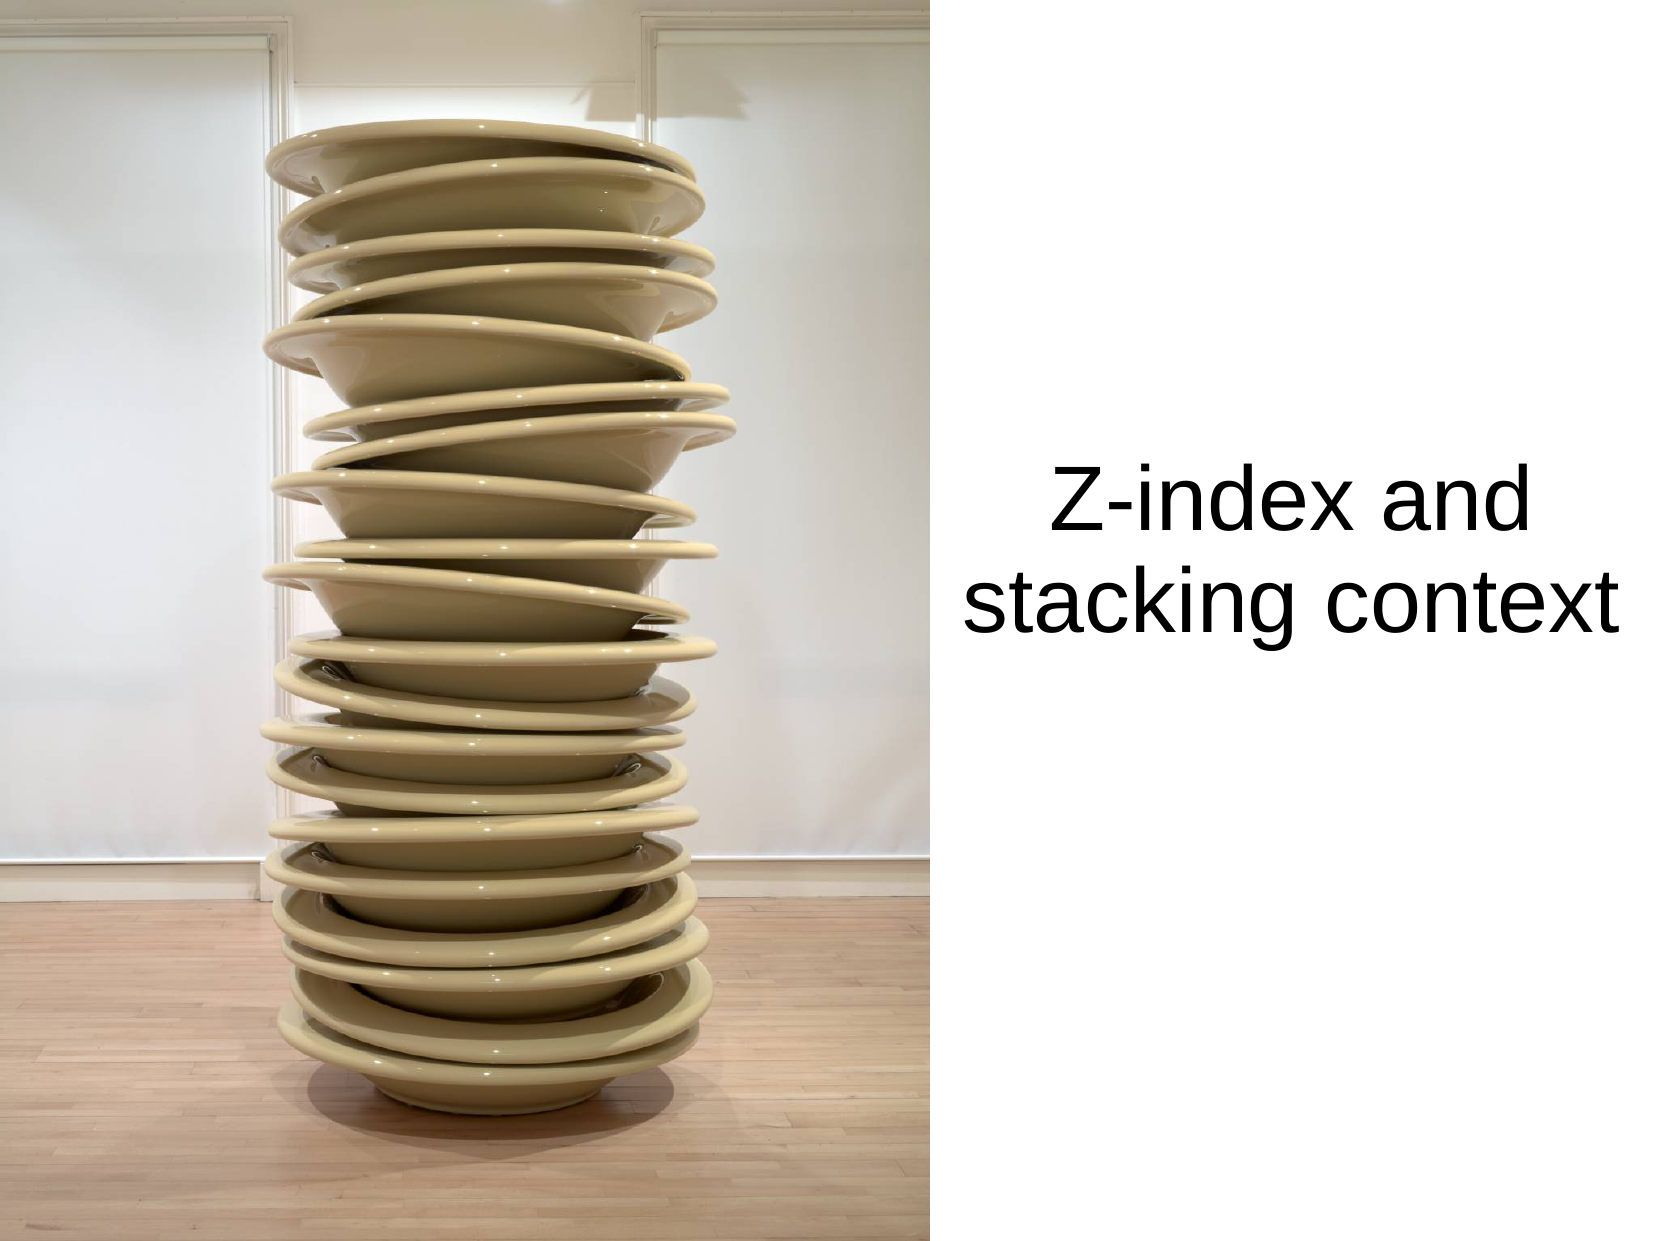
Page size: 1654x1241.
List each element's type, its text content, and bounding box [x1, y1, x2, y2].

title Z-index and stacking context [931, 49, 1654, 1051]
picture [0, 0, 931, 1241]
